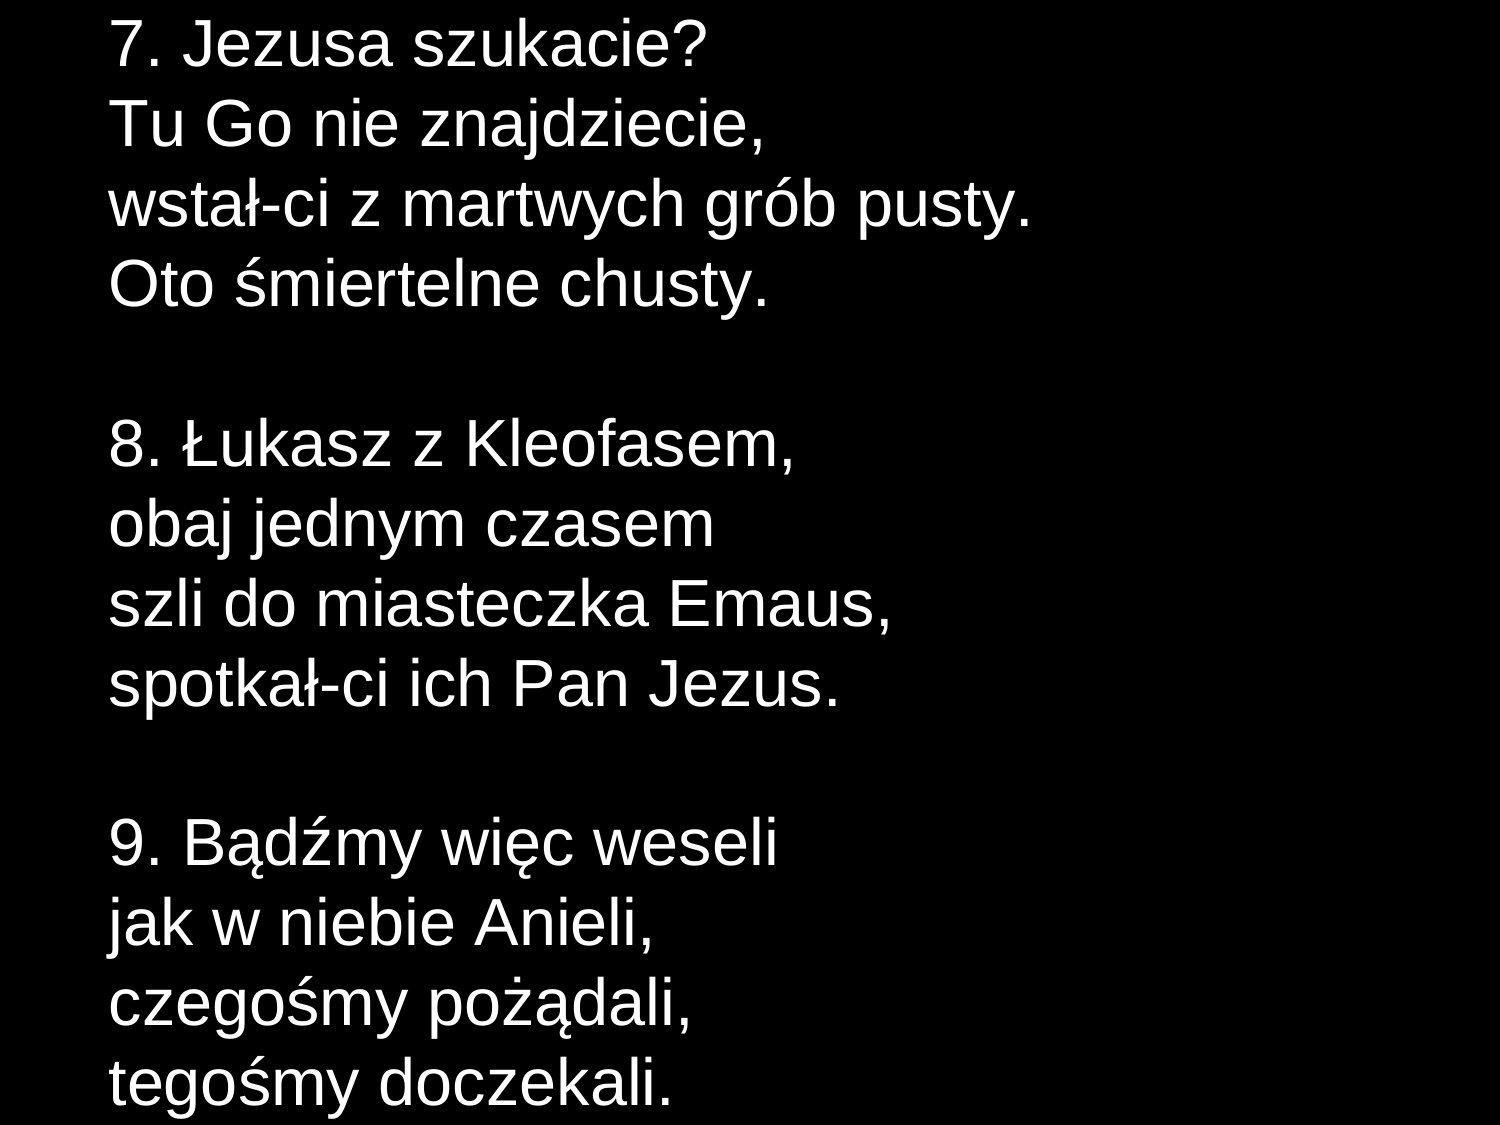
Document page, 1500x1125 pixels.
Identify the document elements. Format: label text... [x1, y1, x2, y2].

text_box 7. Jezusa szukacie? Tu Go nie znajdziecie, wstał-ci z martwych grób pusty. Oto śmiertelne chusty. 8. Łukasz z Kleofasem, obaj jednym czasem szli do miasteczka Emaus, spotkał-ci ich Pan Jezus. 9. Bądźmy więc weseli jak w niebie Anieli, czegośmy pożądali, tegośmy doczekali. [93, 0, 1465, 1125]
